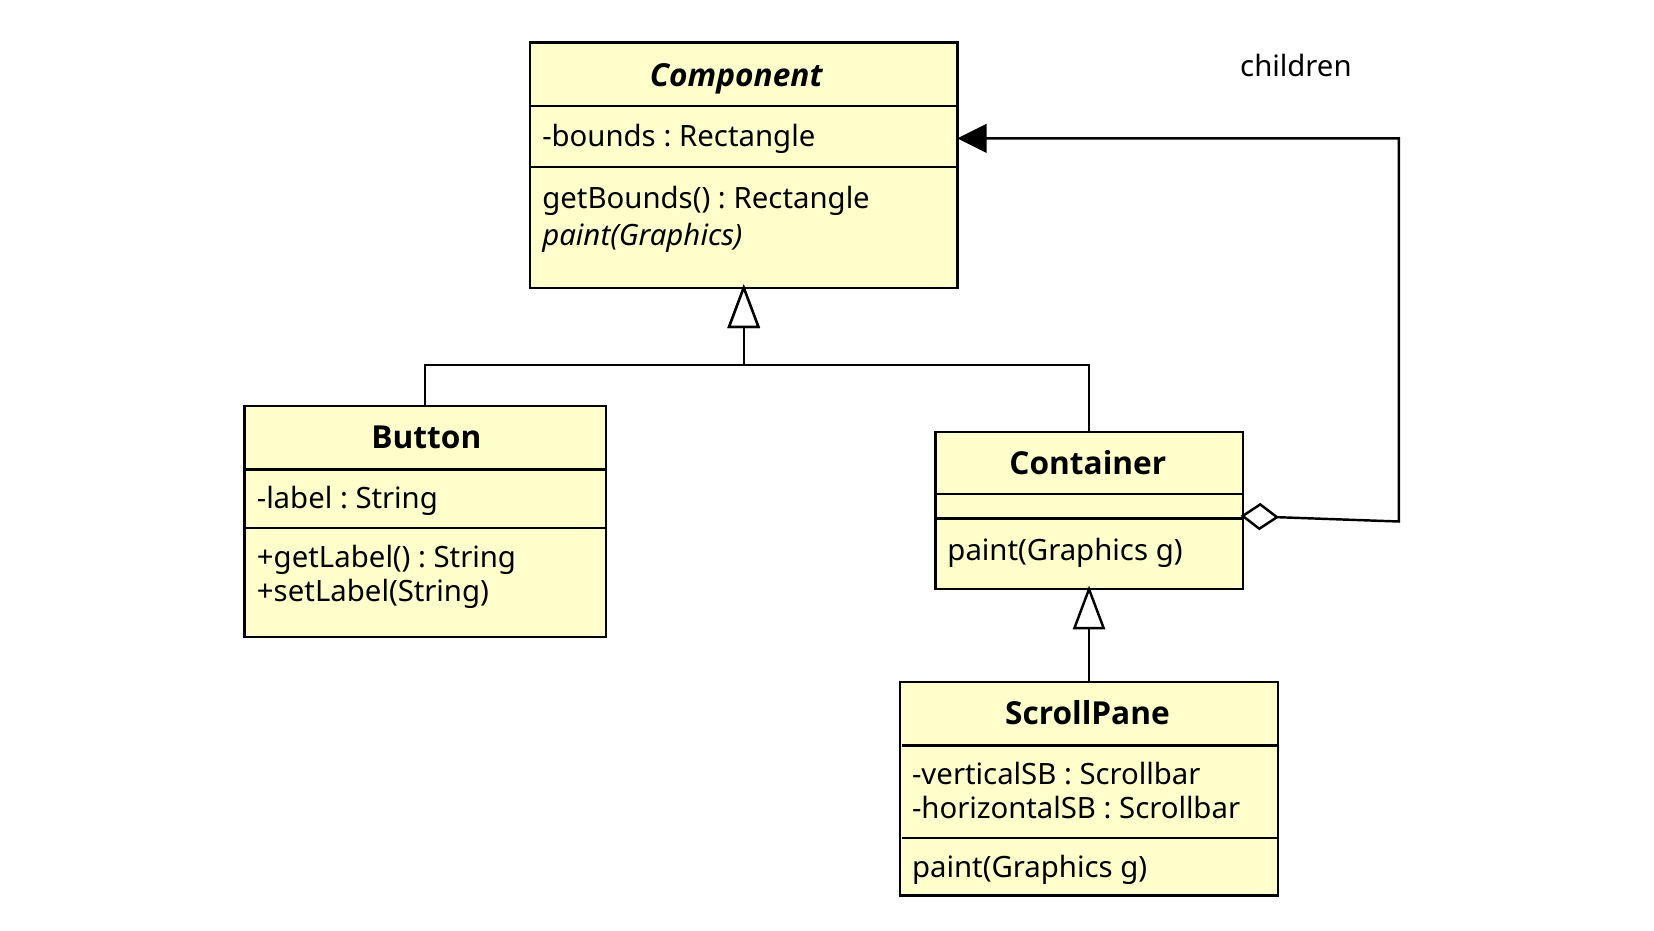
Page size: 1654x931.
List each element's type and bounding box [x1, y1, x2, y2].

picture [206, 4, 1437, 931]
